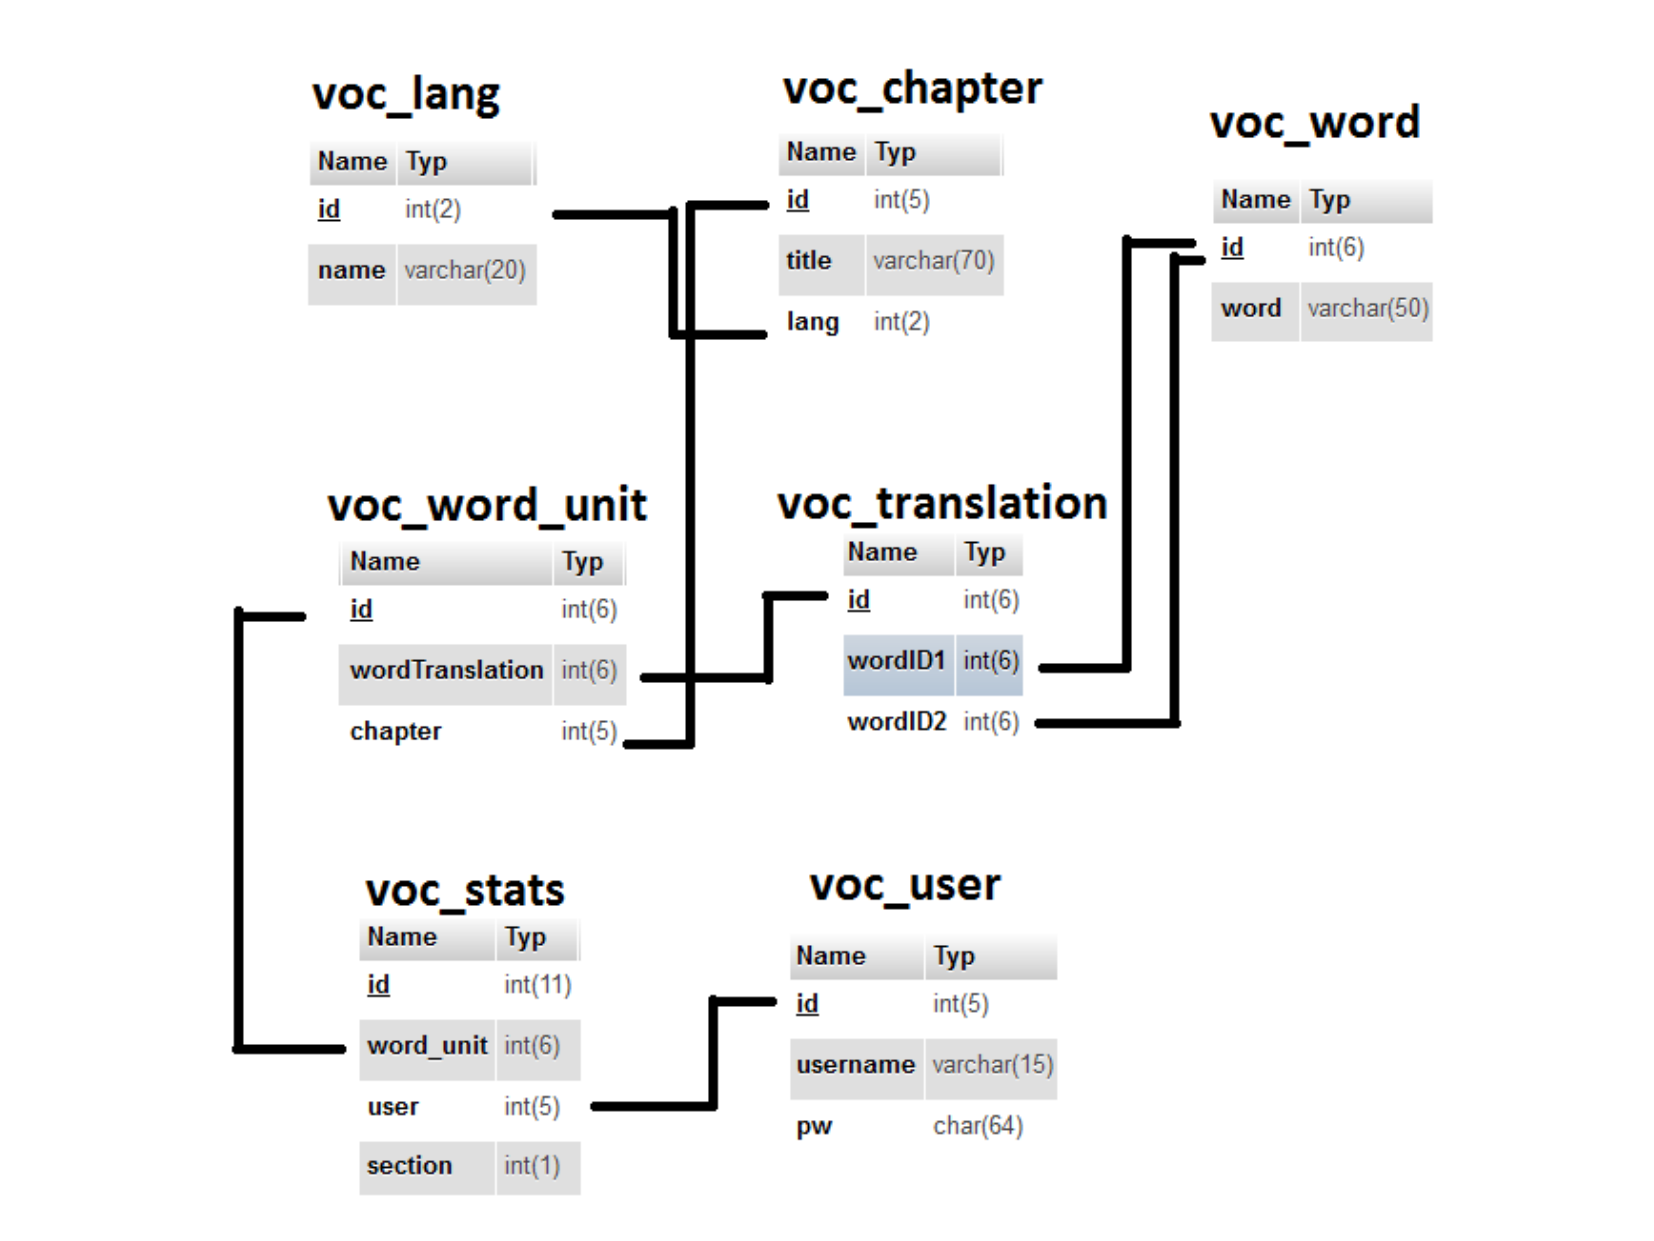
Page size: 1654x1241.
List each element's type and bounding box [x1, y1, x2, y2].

picture [200, 18, 1477, 1227]
